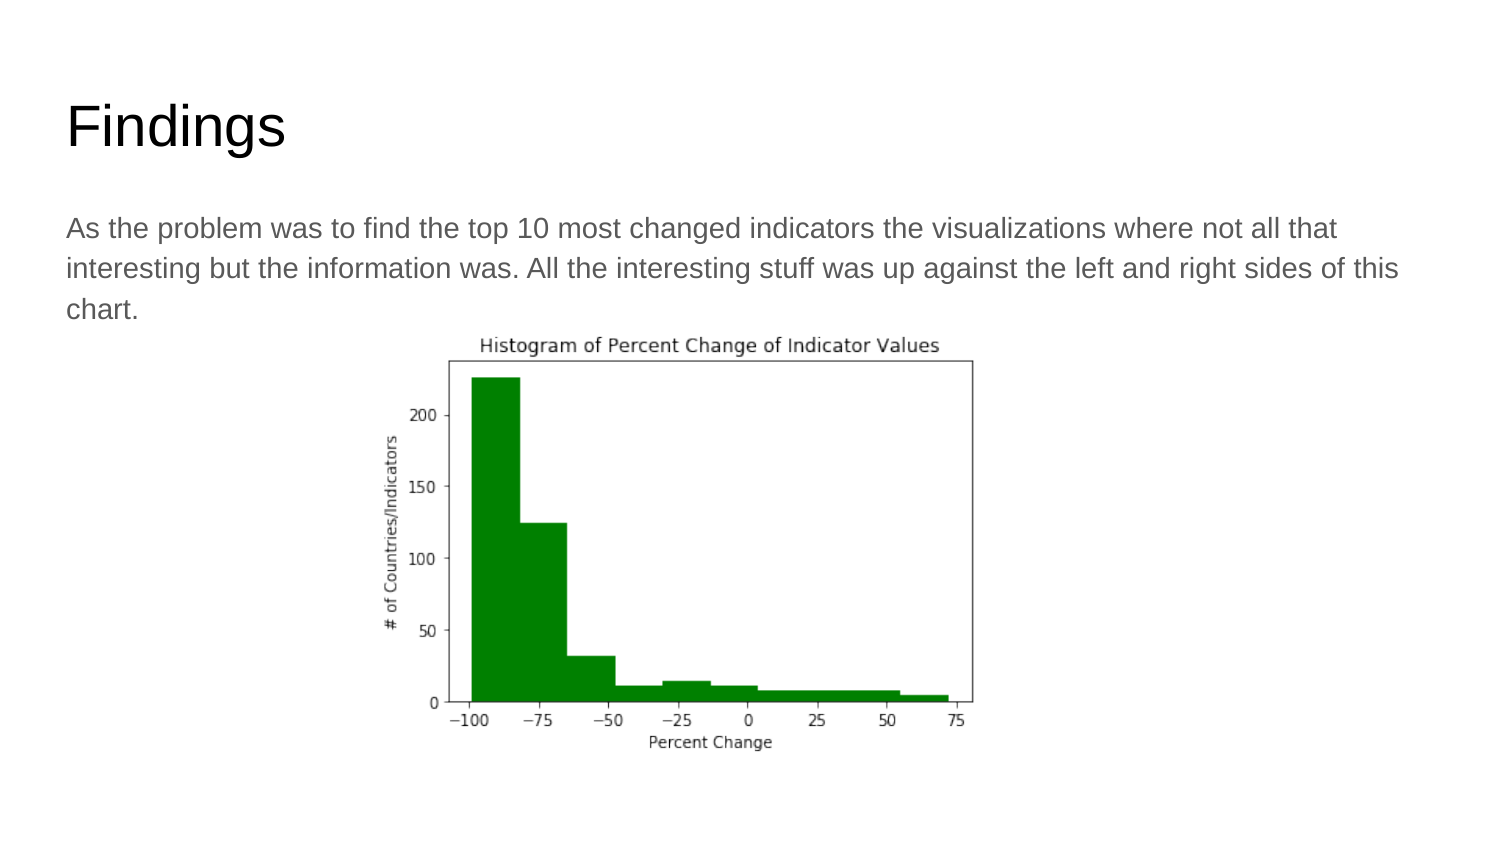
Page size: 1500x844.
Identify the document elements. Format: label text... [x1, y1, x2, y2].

title Findings [51, 72, 1449, 167]
list As the problem was to find the top 10 most changed indicators the visualizations where not all that interesting but the information was. All the interesting stuff was up against the left and right sides of this chart. [51, 189, 1449, 750]
picture [375, 326, 988, 761]
